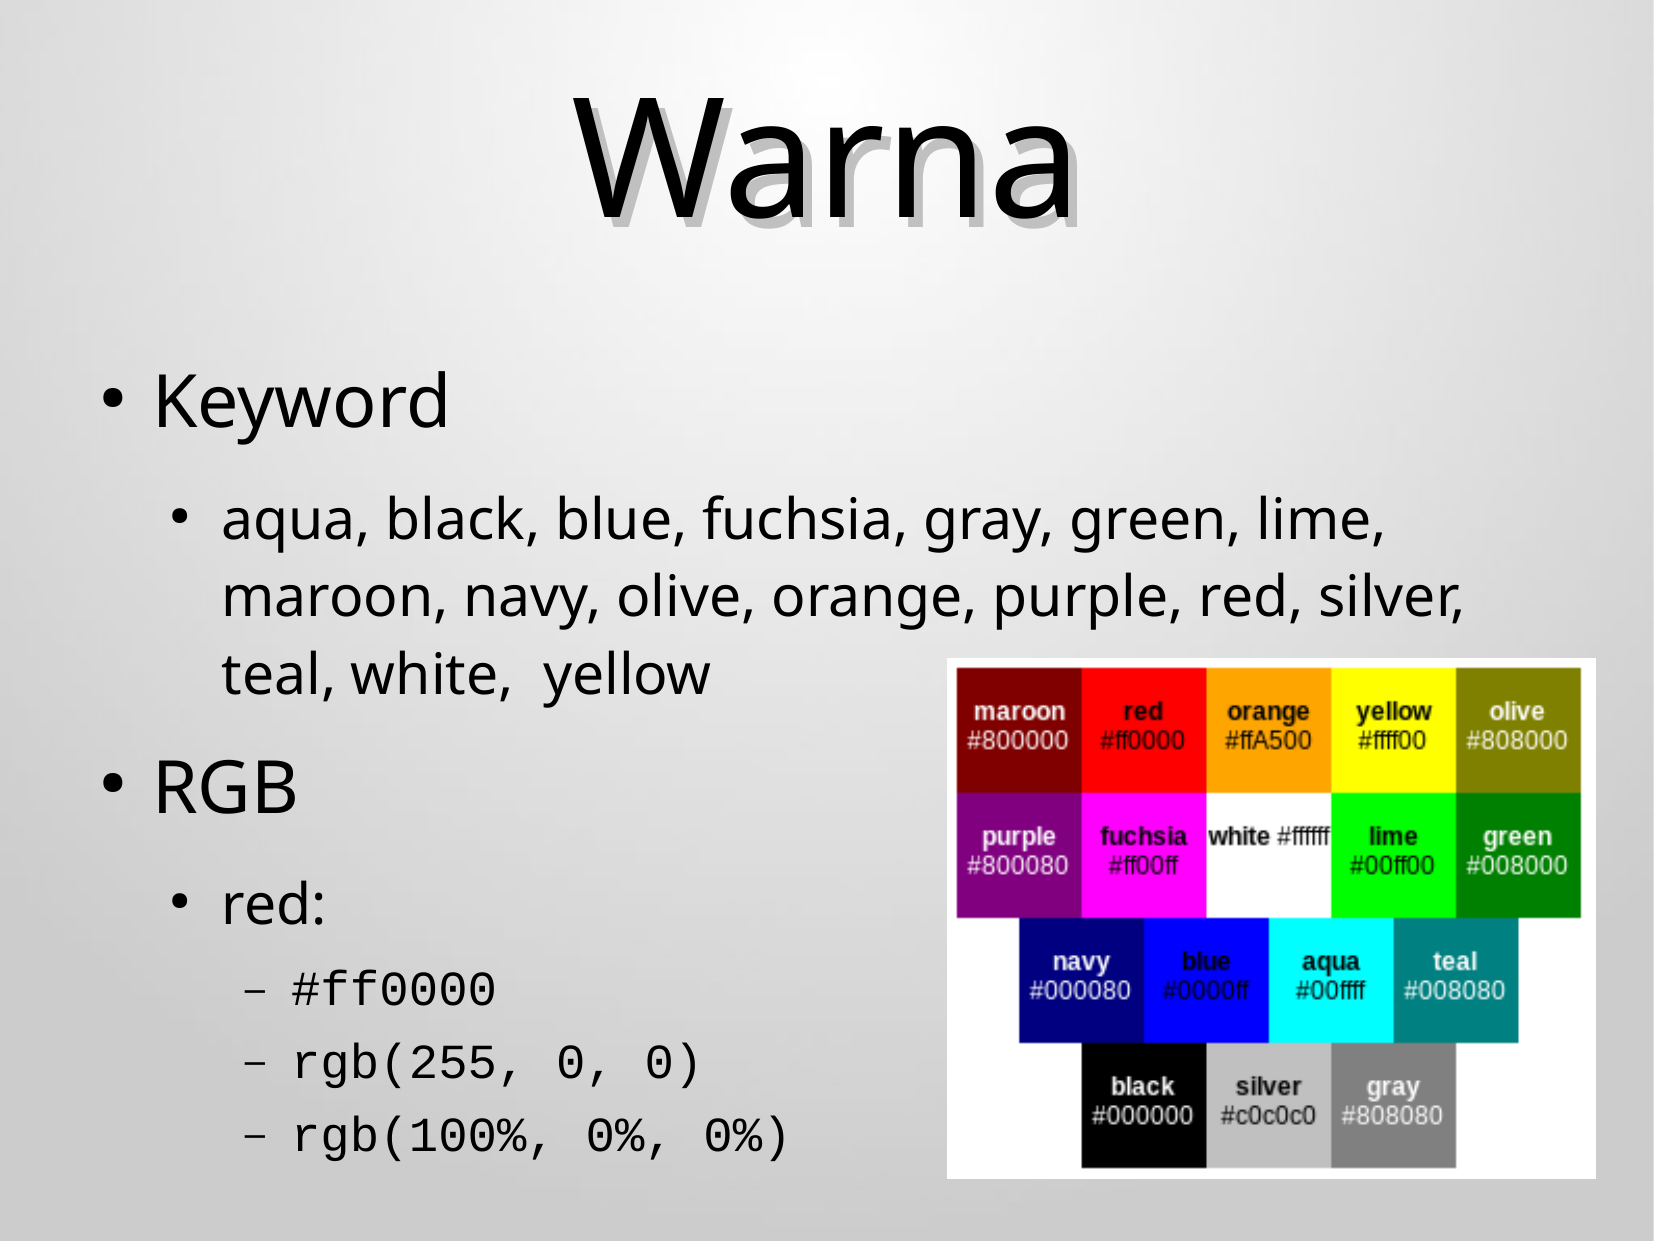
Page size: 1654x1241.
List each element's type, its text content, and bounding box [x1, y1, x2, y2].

picture [0, 0, 1654, 1241]
list Keyword aqua, black, blue, fuchsia, gray, green, lime, maroon, navy, olive, orange, purple, red, silver, teal, white, yellow RGB red: #ff0000 rgb(255, 0, 0) rgb(100%, 0%, 0%) [82, 349, 1571, 1168]
title Warna [82, 49, 1571, 257]
